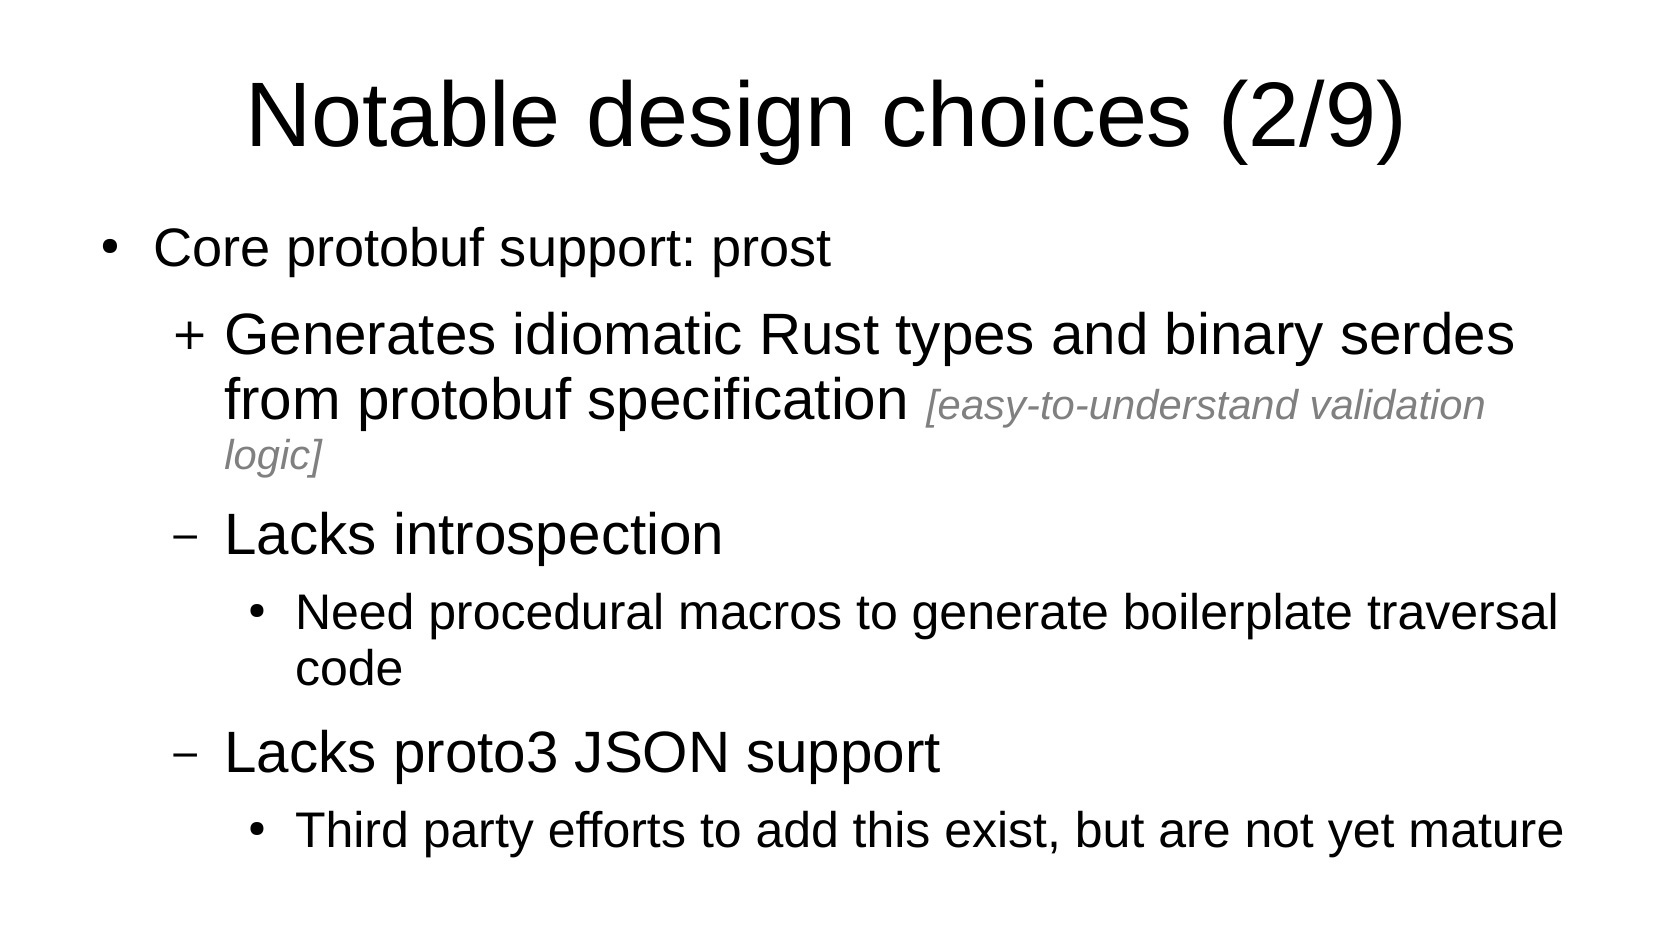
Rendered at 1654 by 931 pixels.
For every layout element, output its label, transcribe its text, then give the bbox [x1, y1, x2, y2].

title Notable design choices (2/9) [82, 37, 1571, 193]
list Core protobuf support: prost Generates idiomatic Rust types and binary serdes from protobuf specification [easy-to-understand validation logic] Lacks introspection Need procedural macros to generate boilerplate traversal code Lacks proto3 JSON support Third party efforts to add this exist, but are not yet mature [82, 217, 1571, 901]
